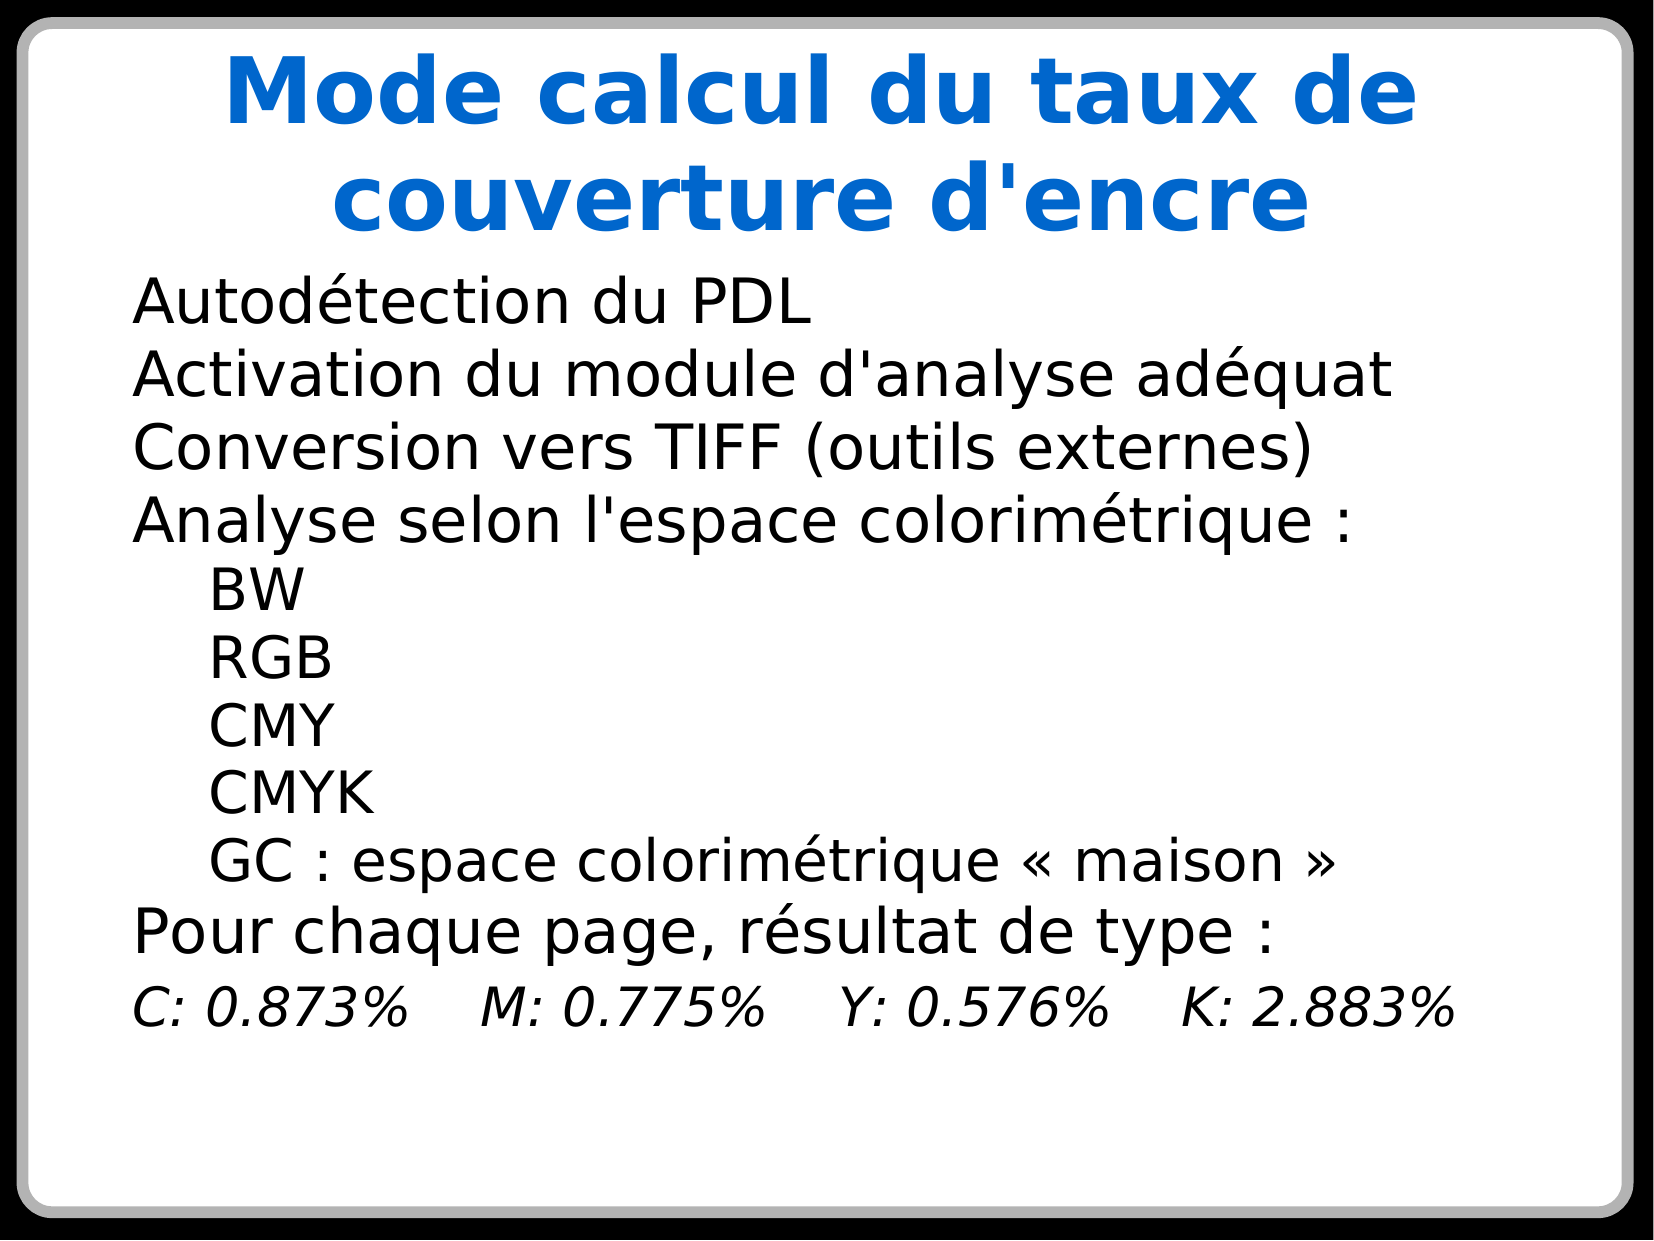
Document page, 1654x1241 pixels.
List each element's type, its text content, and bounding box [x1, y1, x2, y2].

list Autodétection du PDL Activation du module d'analyse adéquat Conversion vers TIFF (outils externes) Analyse selon l'espace colorimétrique : BW RGB CMY CMYK GC : espace colorimétrique « maison » Pour chaque page, résultat de type : C: 0.873% M: 0.775% Y: 0.576% K: 2.883% [114, 265, 1536, 1066]
title Mode calcul du taux de couverture d'encre [67, 38, 1577, 253]
